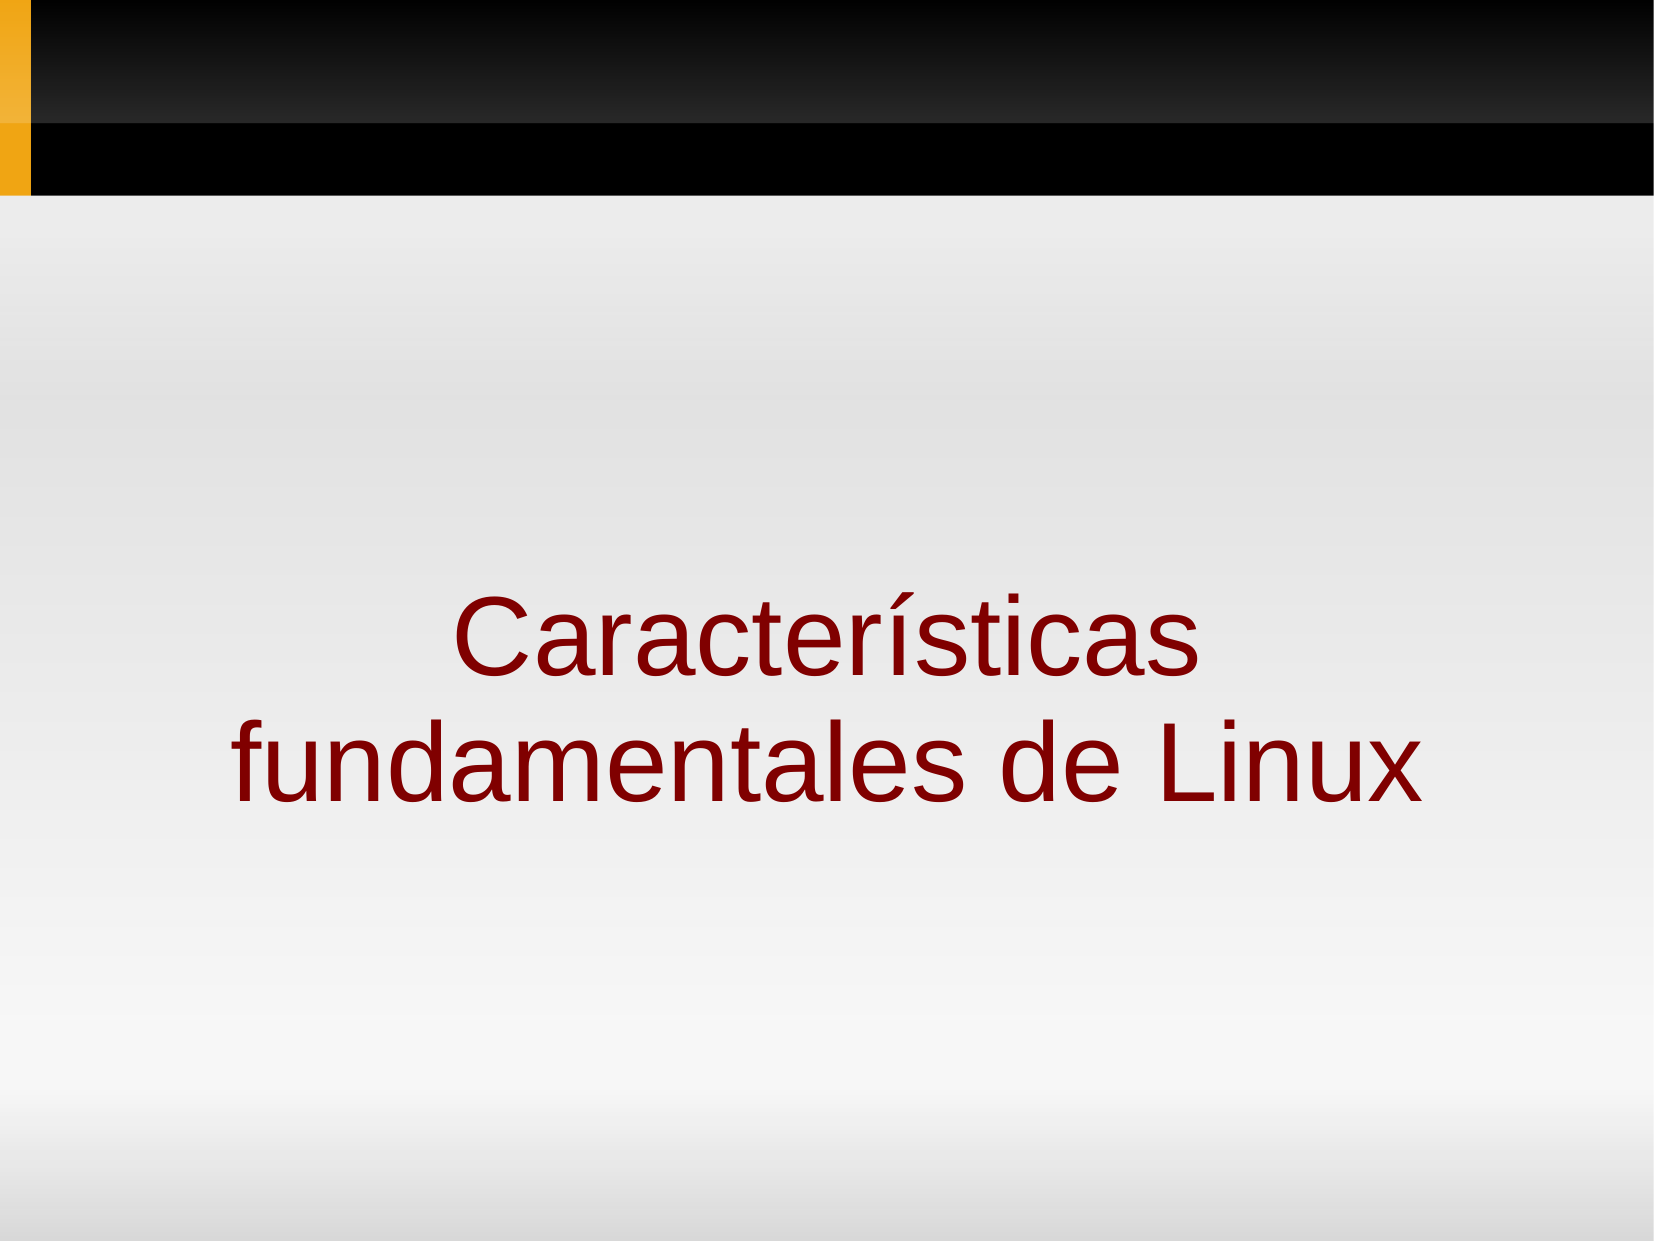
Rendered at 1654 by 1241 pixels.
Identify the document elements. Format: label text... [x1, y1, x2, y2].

picture [0, 0, 1654, 1241]
subtitle Características fundamentales de Linux [82, 162, 1571, 1237]
